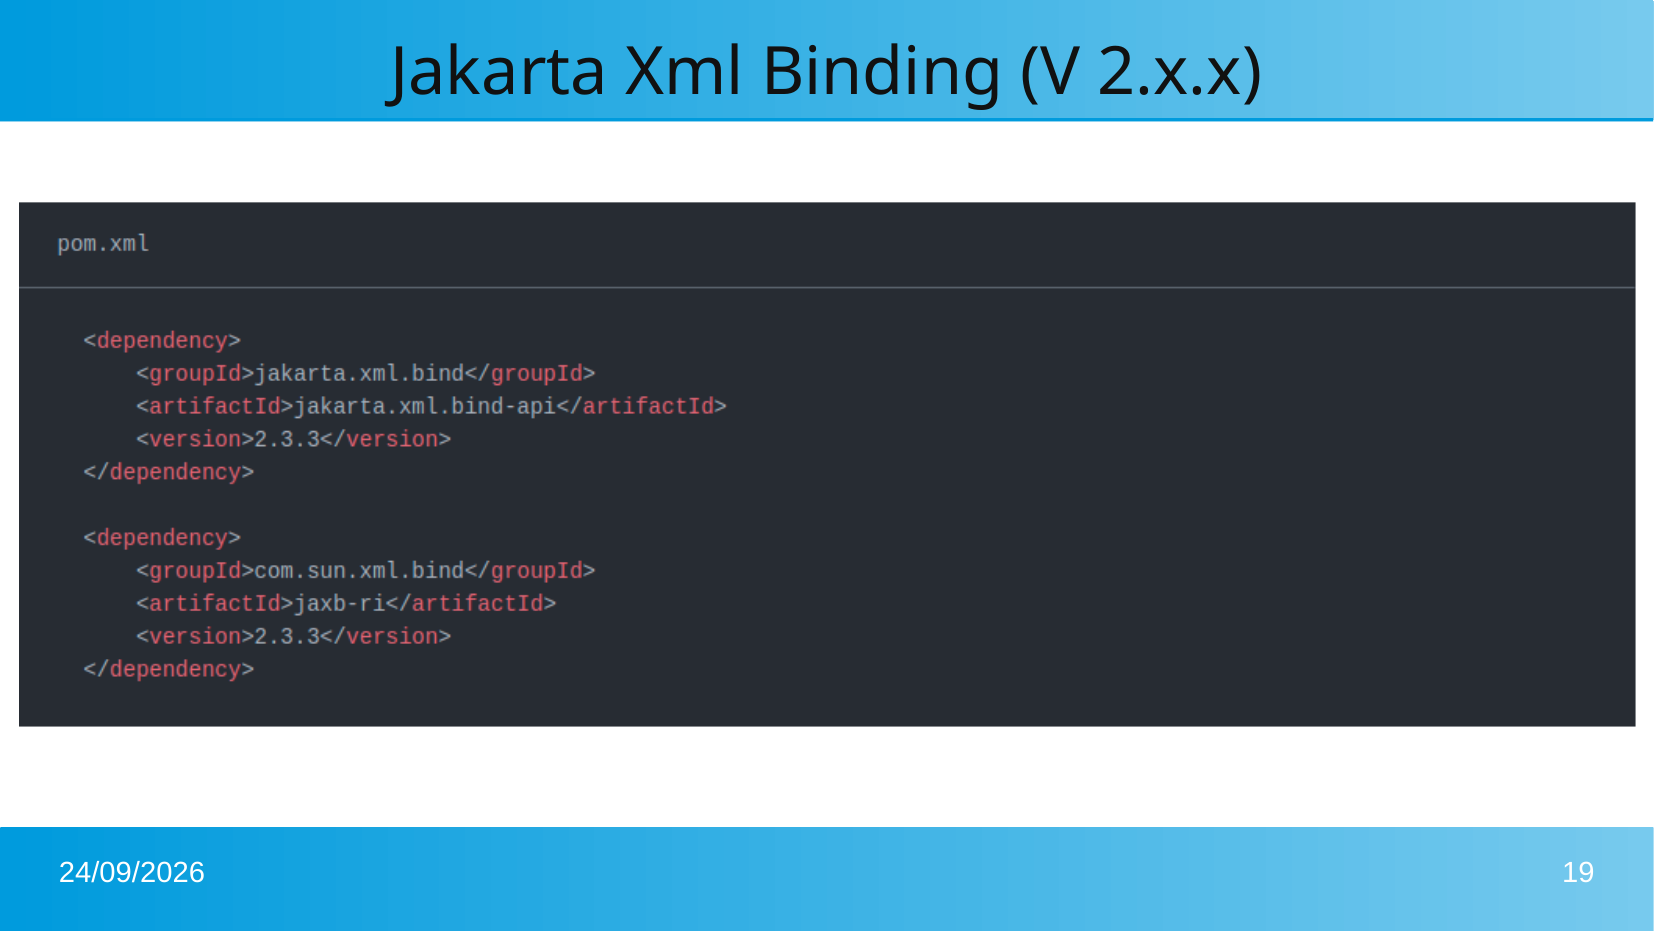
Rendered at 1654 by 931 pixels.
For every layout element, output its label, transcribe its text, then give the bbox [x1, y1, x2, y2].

picture [19, 201, 1639, 730]
title Jakarta Xml Binding (V 2.x.x) [59, 29, 1595, 108]
